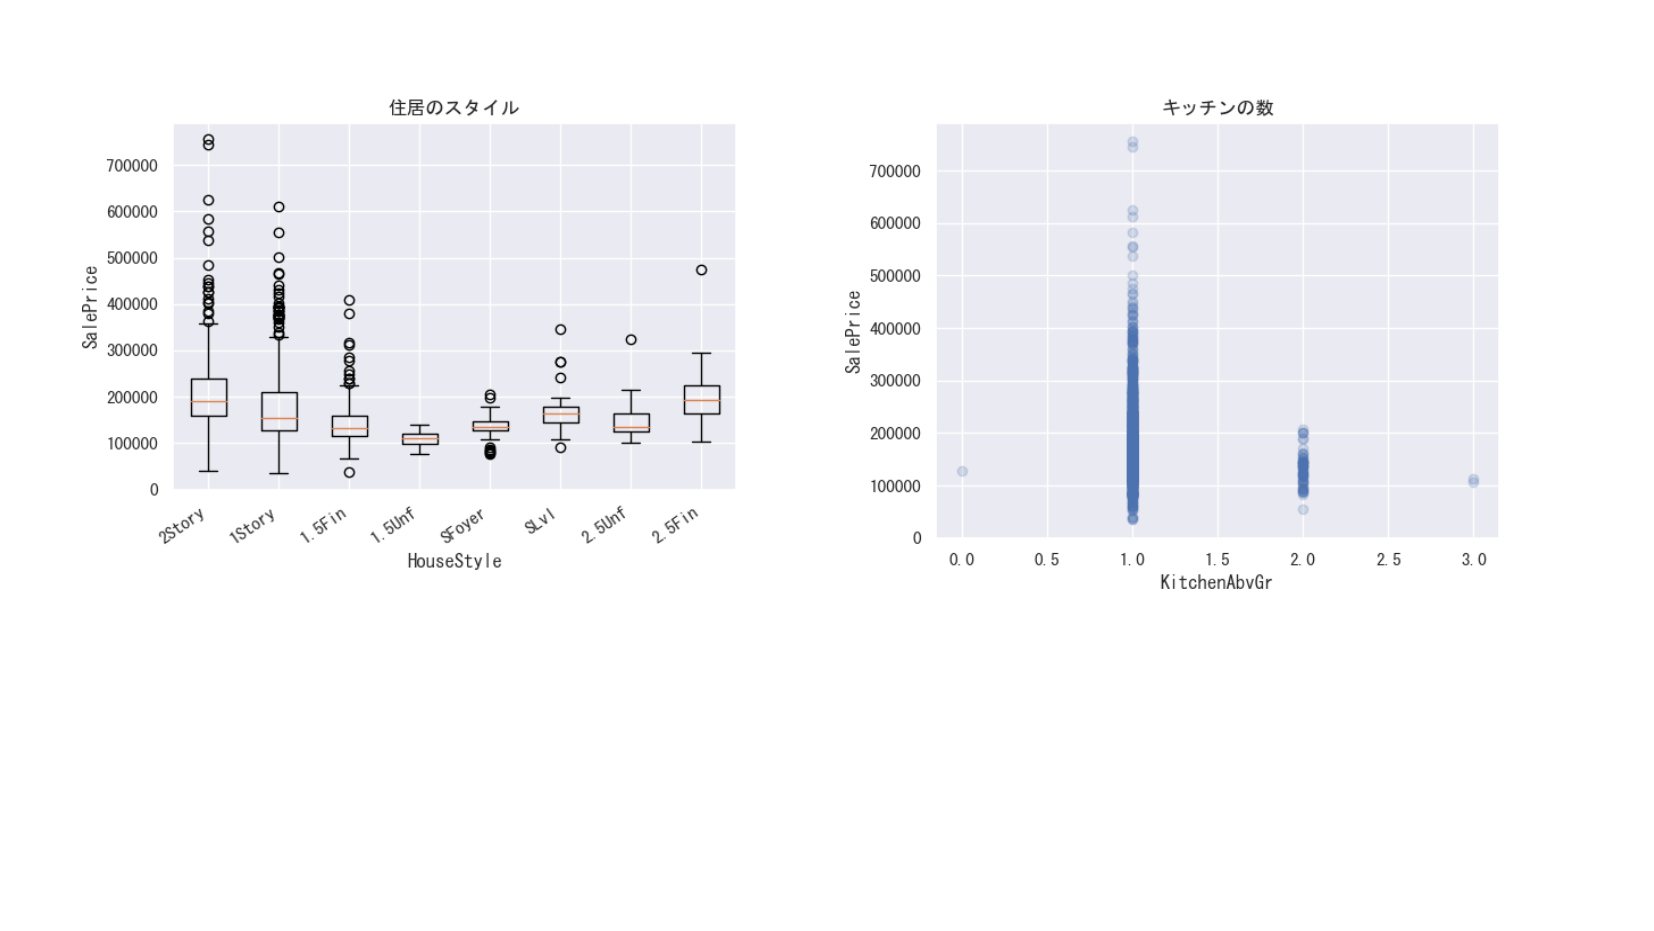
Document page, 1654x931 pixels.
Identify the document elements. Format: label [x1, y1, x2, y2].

picture [845, 58, 1572, 598]
picture [82, 58, 809, 598]
